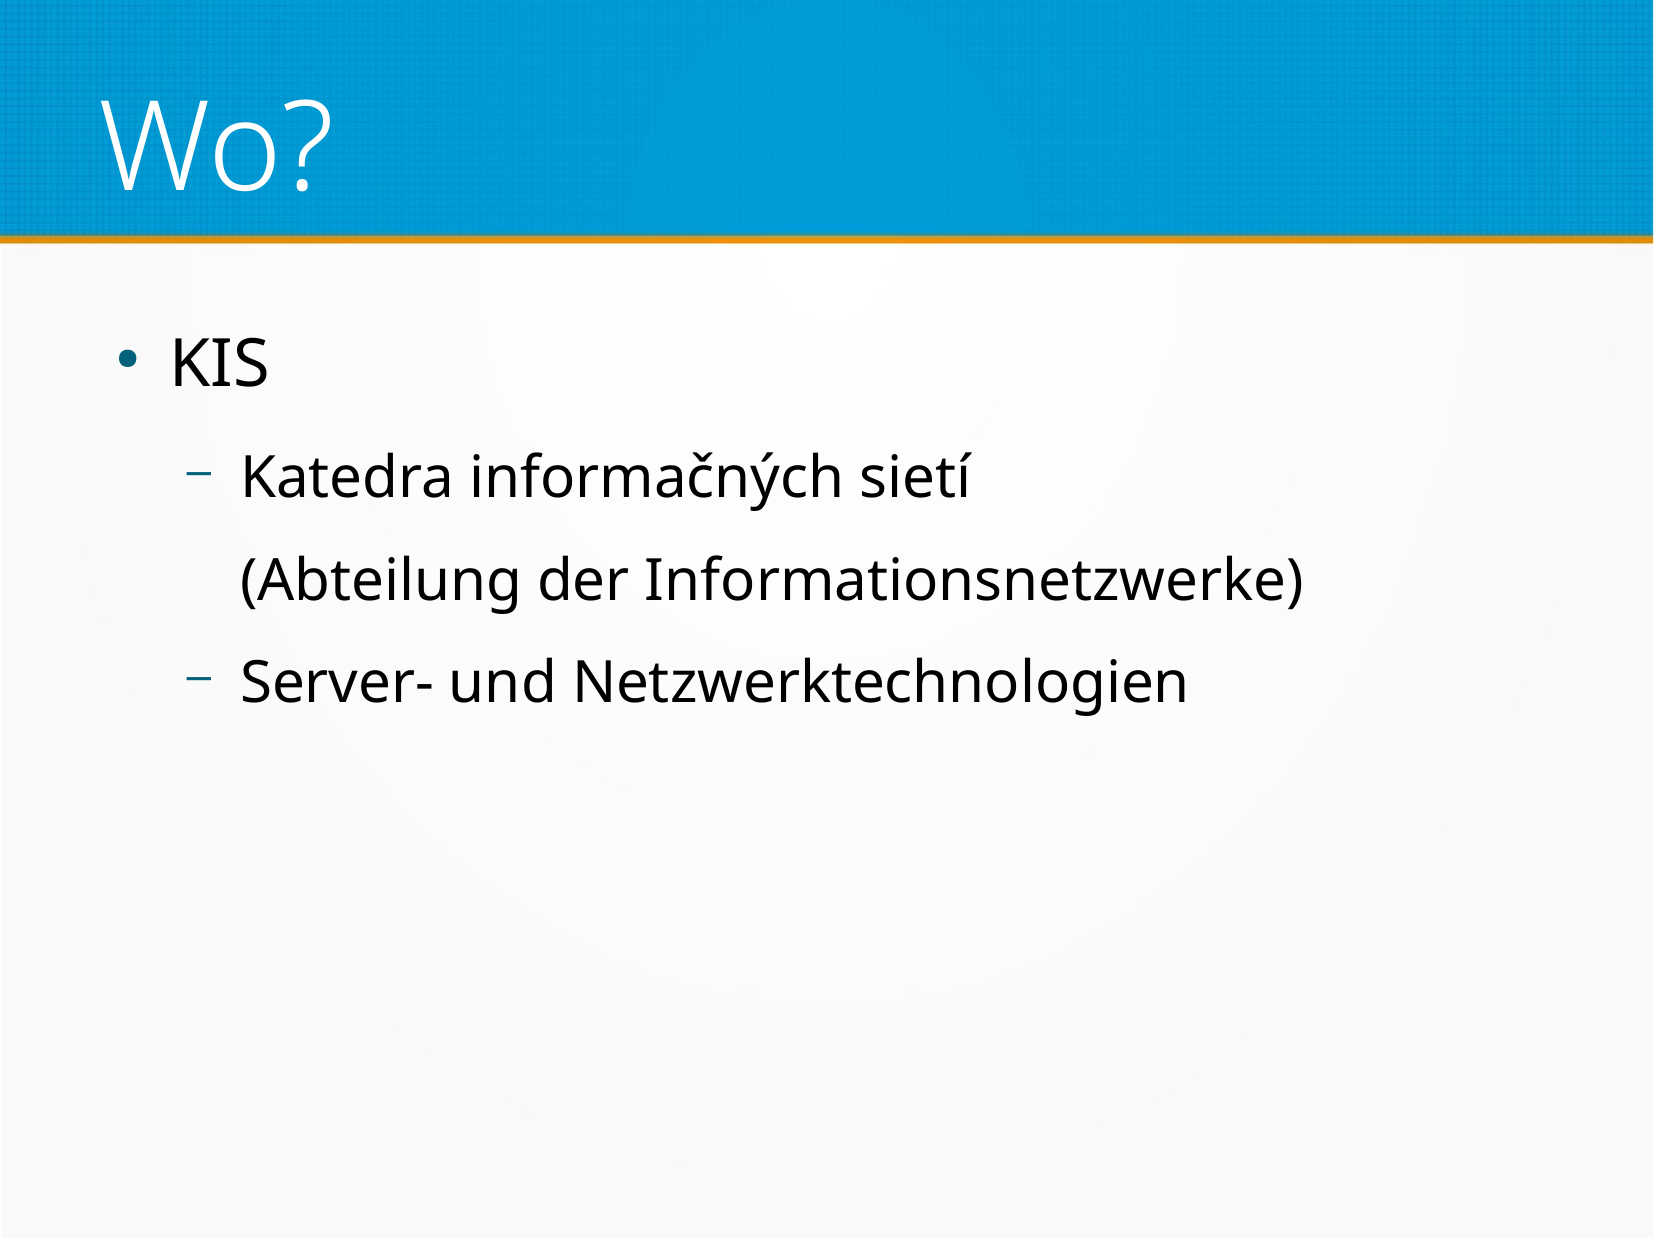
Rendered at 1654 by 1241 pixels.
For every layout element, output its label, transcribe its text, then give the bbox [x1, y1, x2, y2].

list KIS Katedra informačných sietí (Abteilung der Informationsnetzwerke) Server- und Netzwerktechnologien [98, 315, 1653, 1081]
title Wo? [98, 19, 1653, 228]
picture [0, 233, 1654, 1241]
